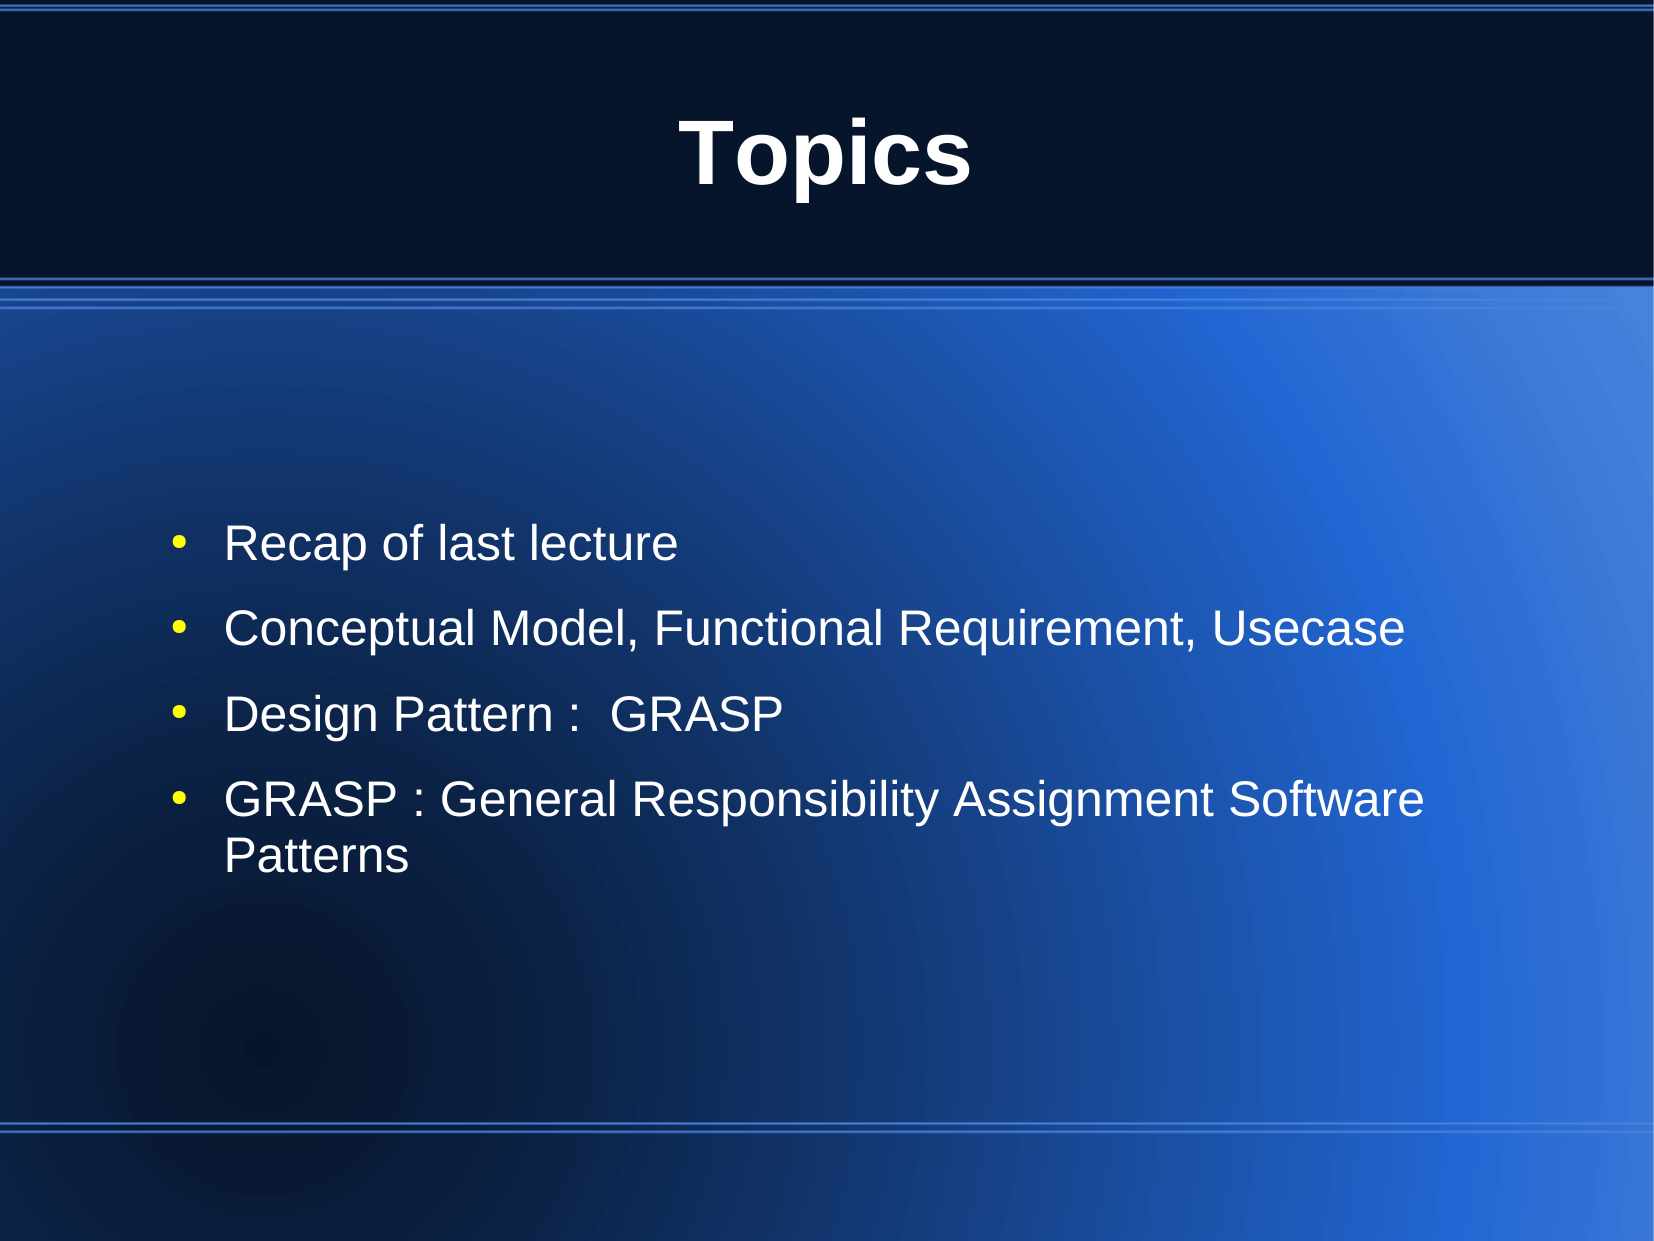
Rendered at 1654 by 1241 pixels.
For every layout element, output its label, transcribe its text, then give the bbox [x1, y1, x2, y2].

picture [0, 0, 1654, 1241]
list Recap of last lecture Conceptual Model, Functional Requirement, Usecase Design Pattern : GRASP GRASP : General Responsibility Assignment Software Patterns [152, 344, 1534, 1139]
title Topics [82, 49, 1571, 257]
